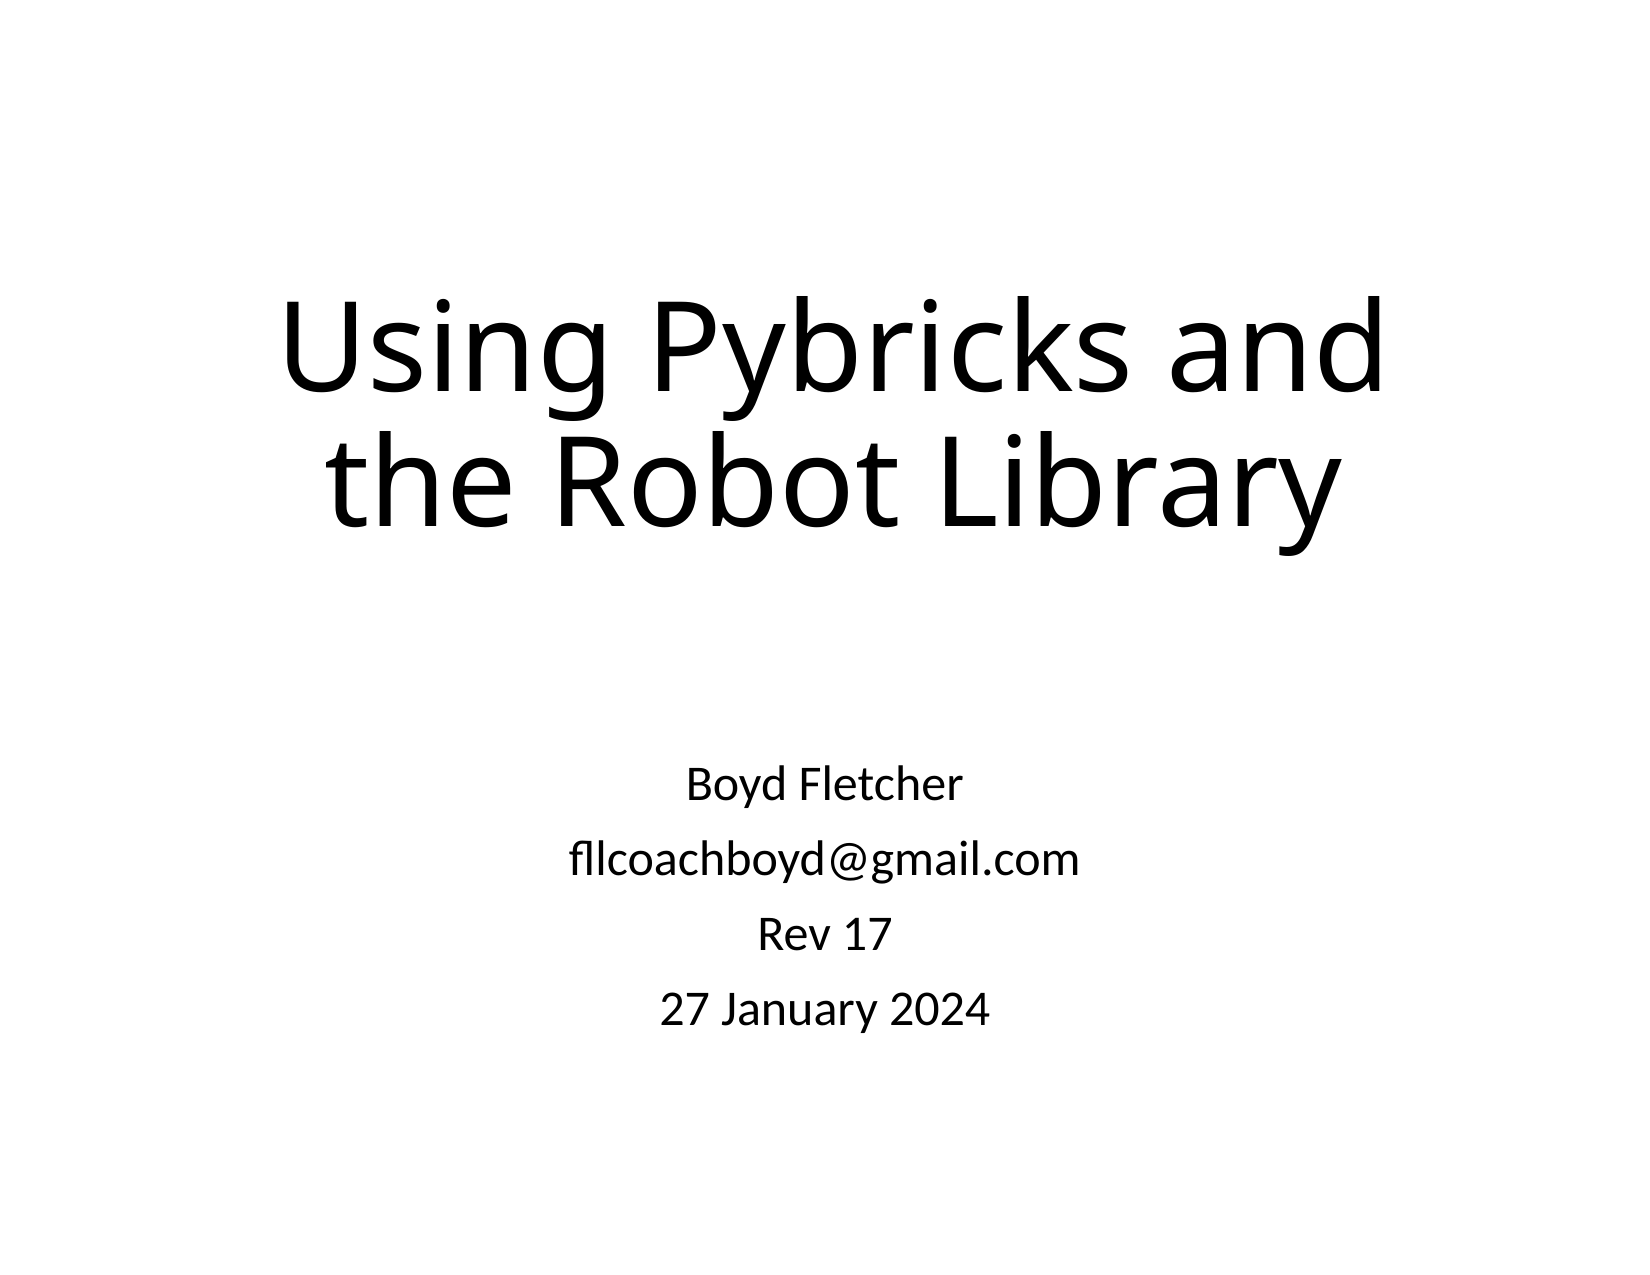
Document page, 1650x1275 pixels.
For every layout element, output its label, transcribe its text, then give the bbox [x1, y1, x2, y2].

title Using Pybricks and the Robot Library [205, 48, 1463, 788]
subtitle Boyd Fletcher fllcoachboyd@gmail.com Rev 17 27 January 2024 [206, 750, 1444, 1201]
